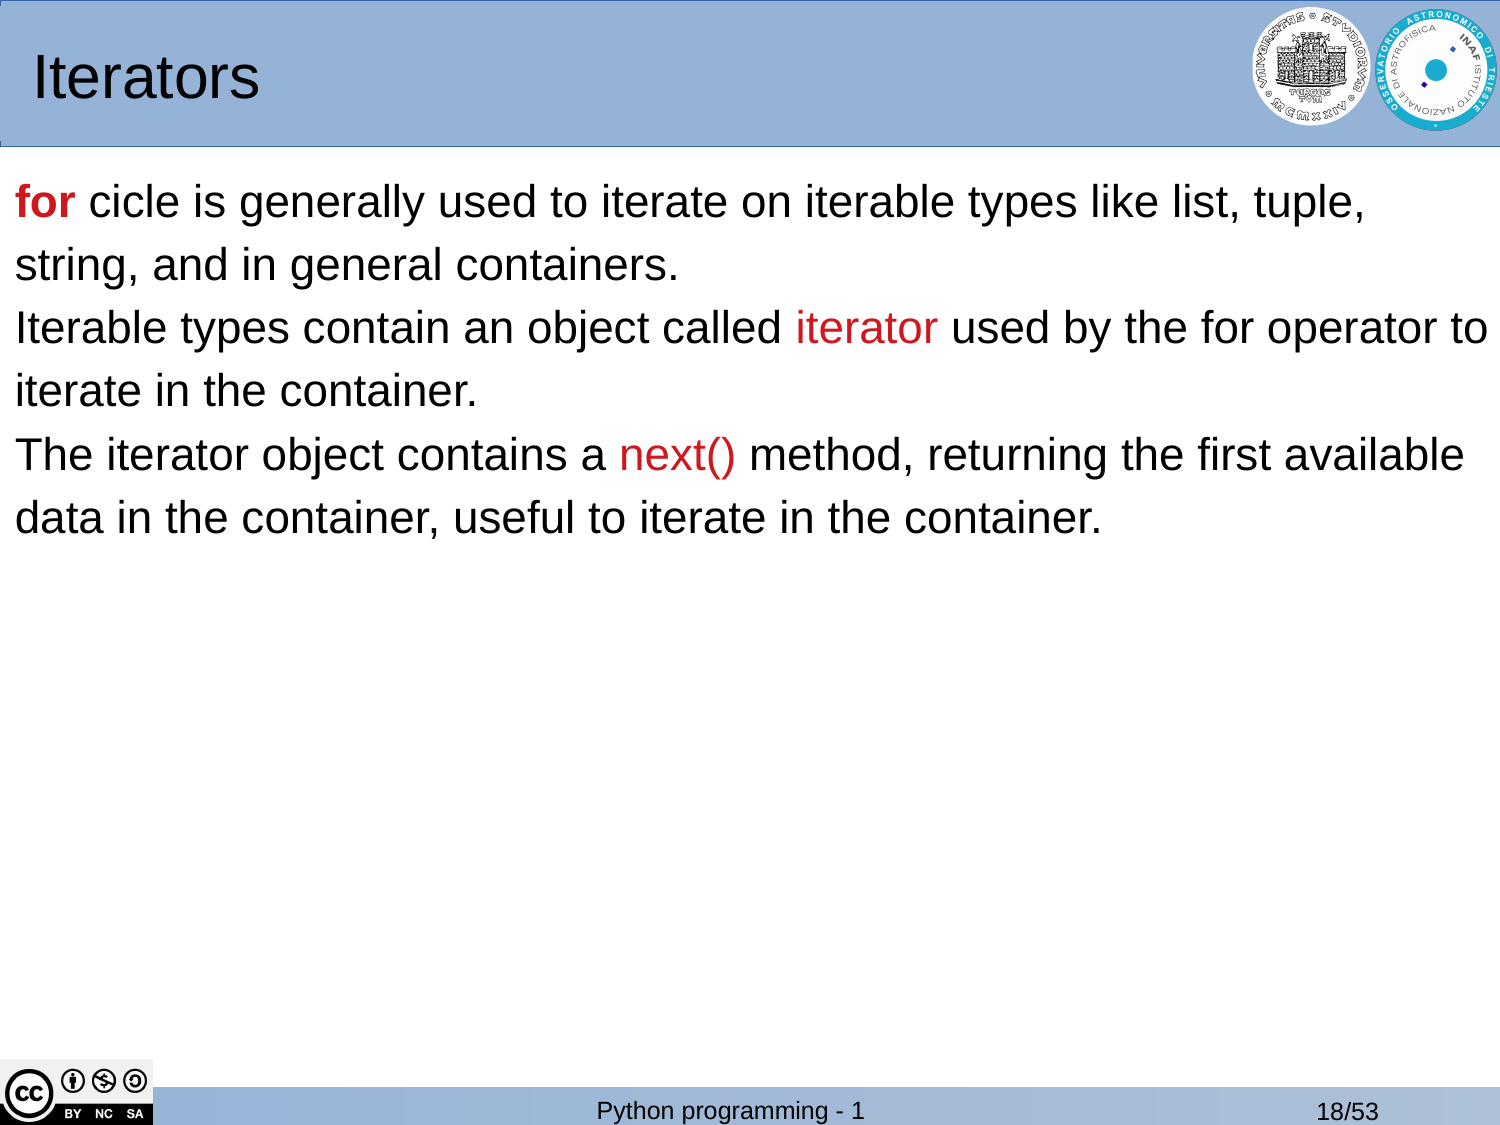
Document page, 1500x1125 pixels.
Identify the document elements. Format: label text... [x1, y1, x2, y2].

picture [1253, 0, 1500, 155]
picture [0, 1059, 153, 1125]
list for cicle is generally used to iterate on iterable types like list, tuple, string, and in general containers. Iterable types contain an object called iterator used by the for operator to iterate in the container. The iterator object contains a next() method, returning the first available data in the container, useful to iterate in the container. [0, 155, 1500, 1012]
text_box Iterators [0, 5, 1253, 141]
